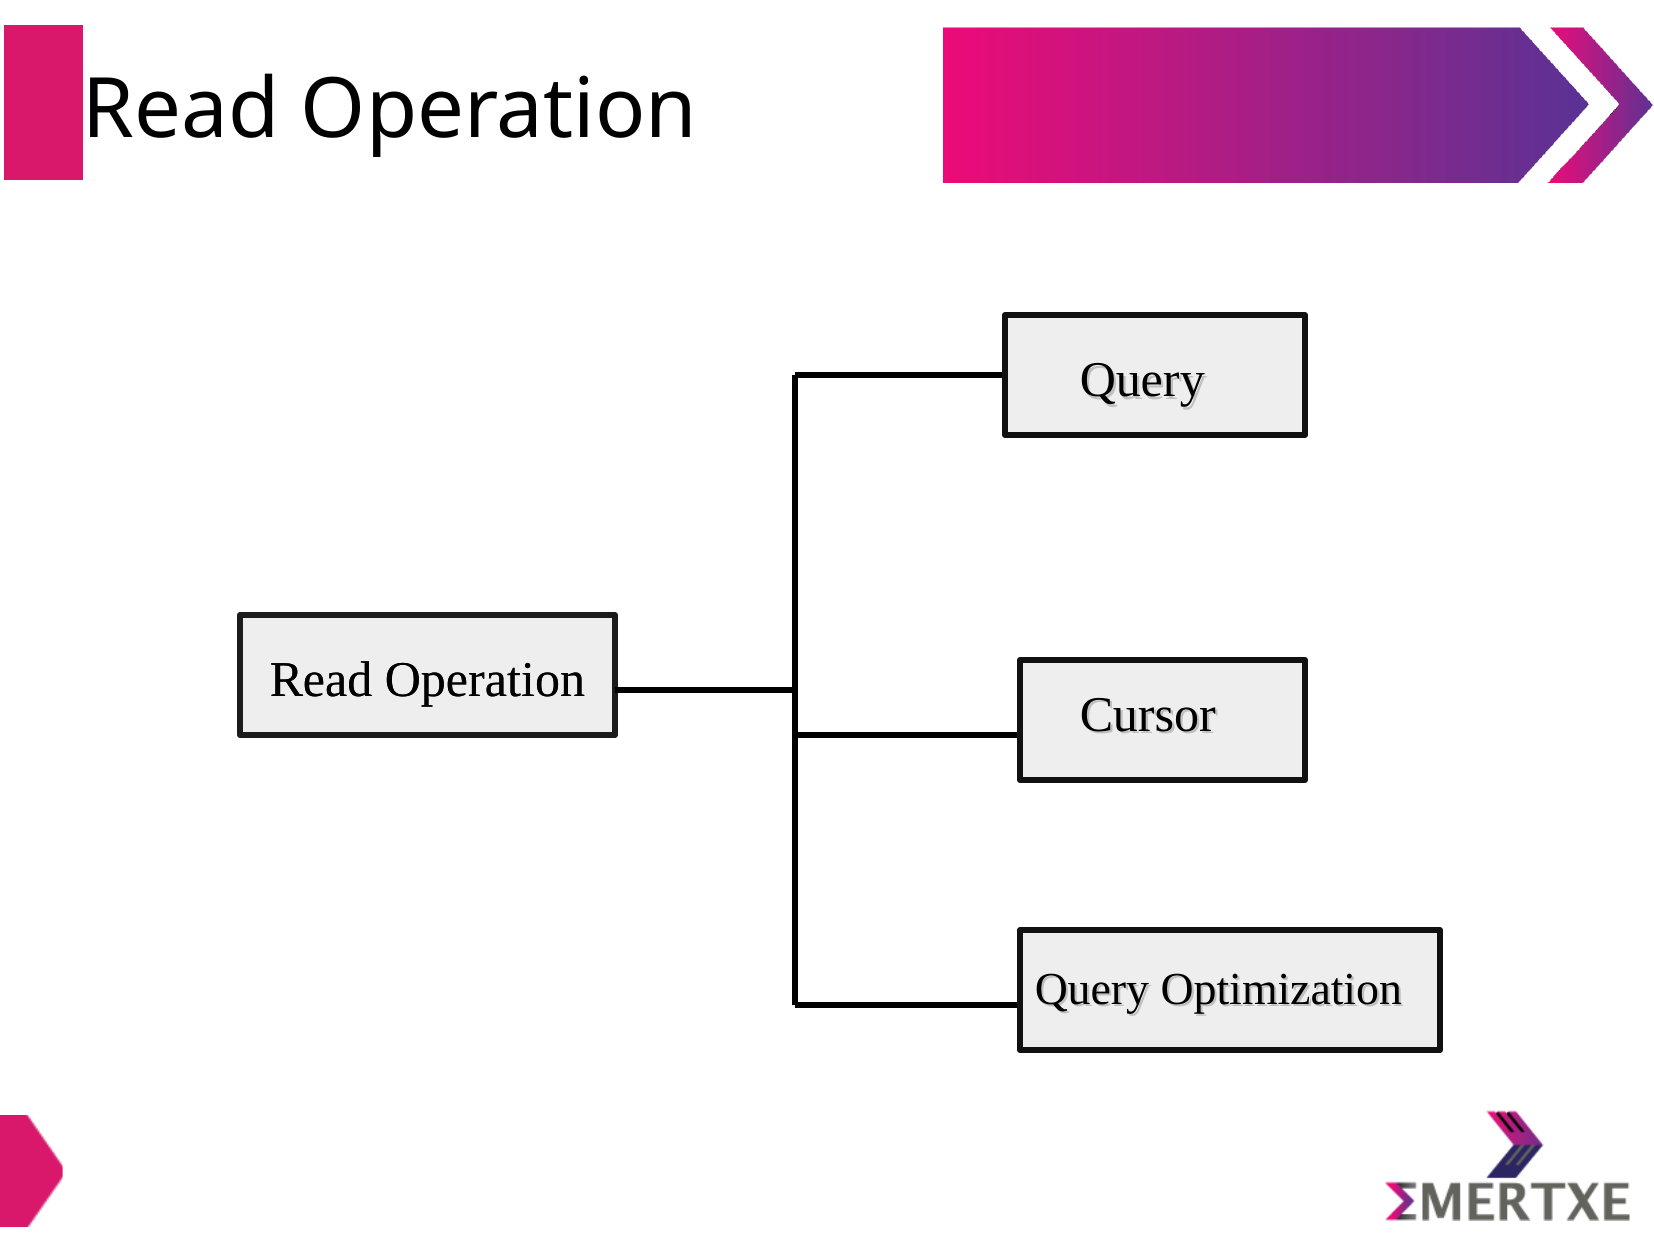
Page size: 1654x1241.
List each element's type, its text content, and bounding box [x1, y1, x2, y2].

title Read Operation [82, 2, 1571, 210]
text_box [1020, 930, 1441, 1051]
text_box [1020, 660, 1306, 781]
picture [1385, 1107, 1631, 1221]
text_box [1005, 315, 1306, 436]
text_box Read Operation [255, 645, 661, 727]
text_box Cursor [1065, 679, 1336, 751]
picture [1571, 27, 1653, 183]
text_box Query Optimization [1020, 956, 1421, 1051]
text_box Query [1065, 345, 1321, 416]
text_box [240, 615, 616, 736]
